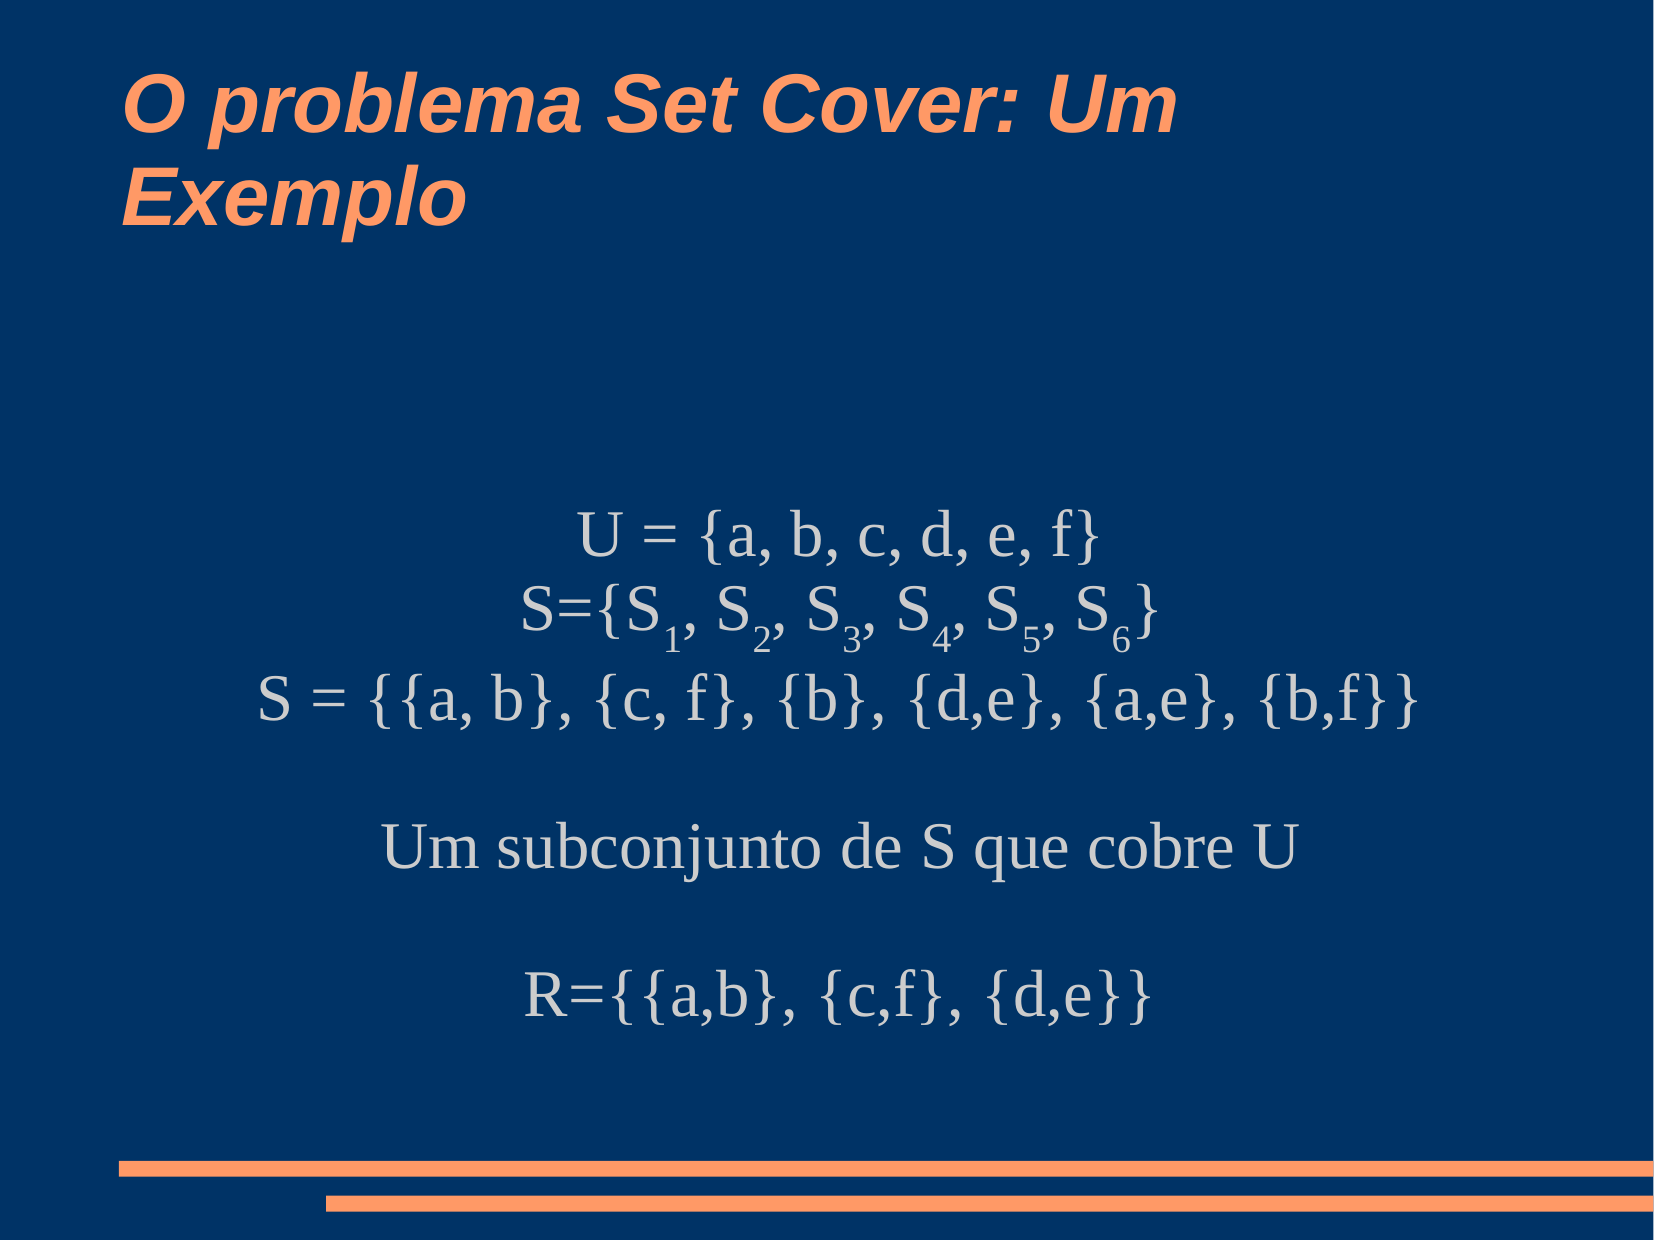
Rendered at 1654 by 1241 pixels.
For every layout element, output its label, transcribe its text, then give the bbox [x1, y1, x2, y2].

subtitle U = {a, b, c, d, e, f} S={S1, S2, S3, S4, S5, S6} S = {{a, b}, {c, f}, {b}, {d,e}, {a,e}, {b,f}} Um subconjunto de S que cobre U R={{a,b}, {c,f}, {d,e}} [121, 322, 1561, 1132]
title O problema Set Cover: Um Exemplo [121, 53, 1534, 246]
